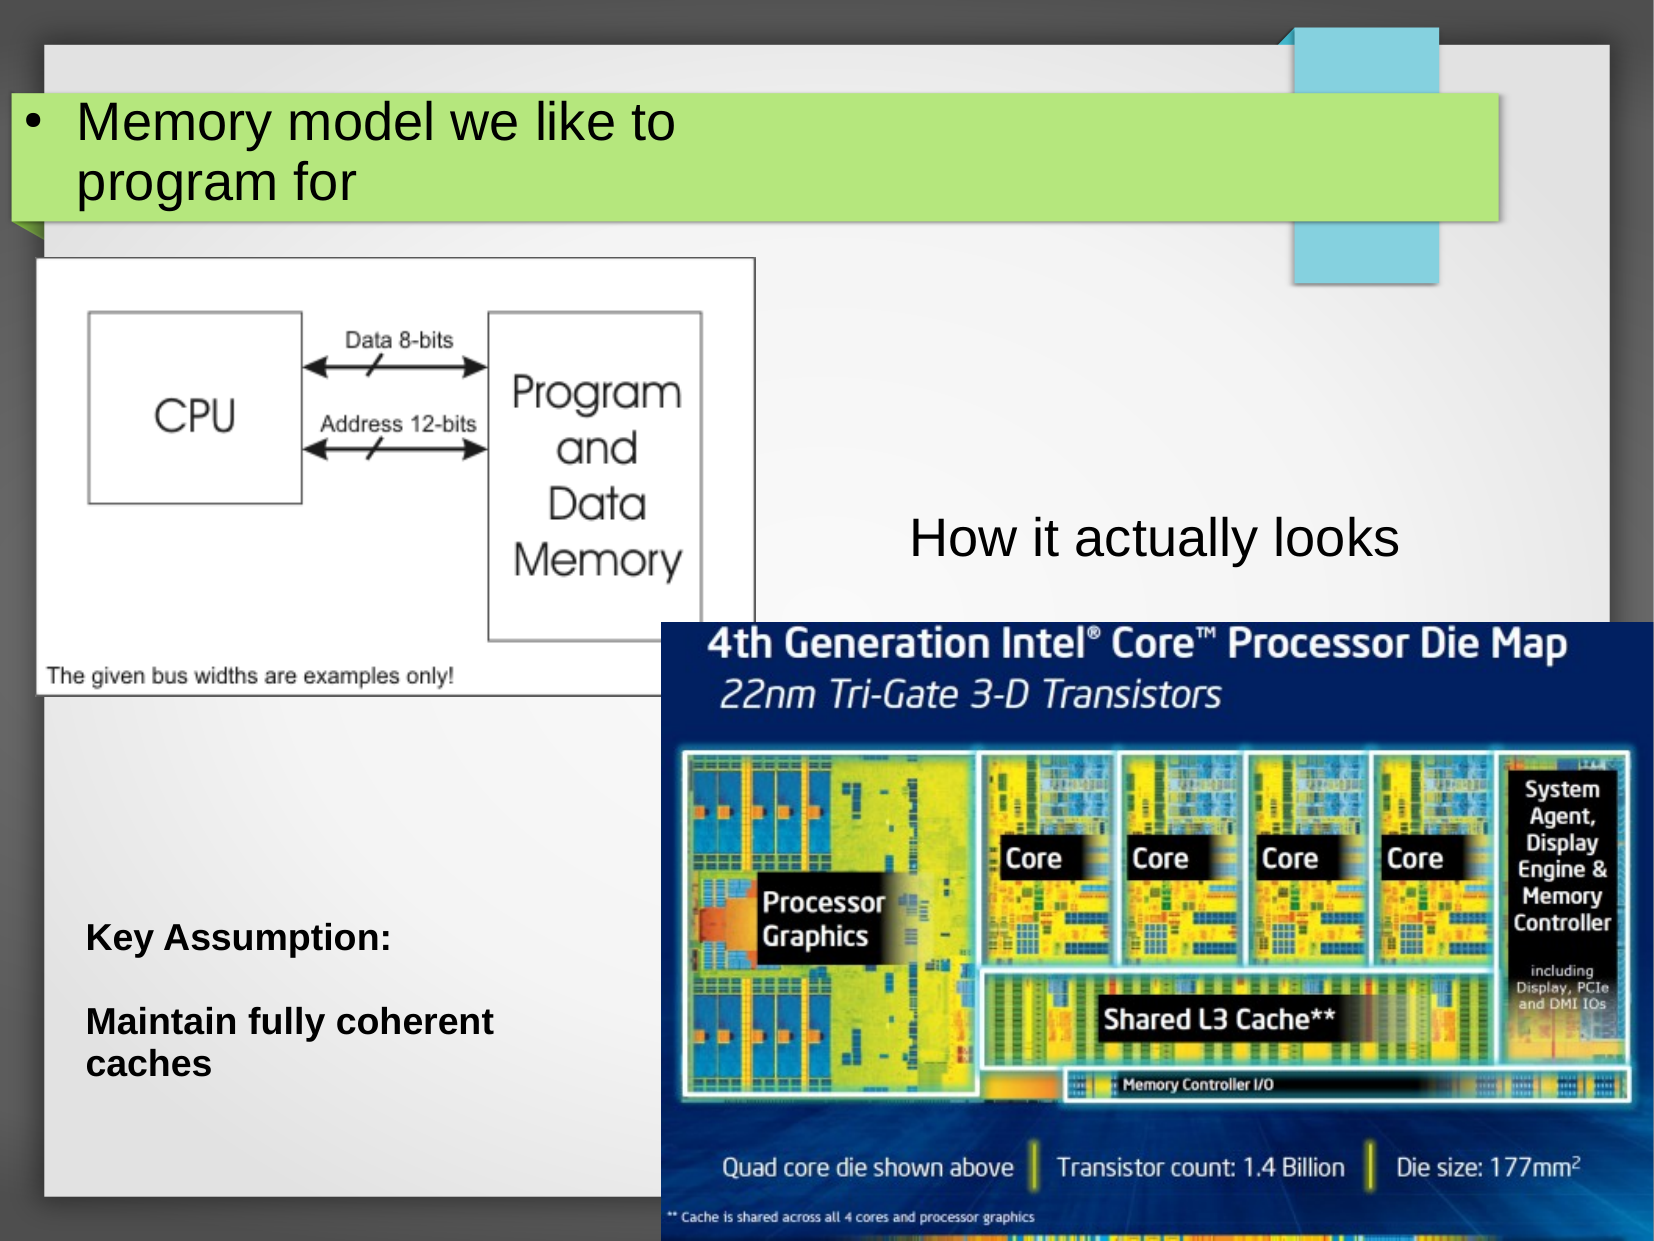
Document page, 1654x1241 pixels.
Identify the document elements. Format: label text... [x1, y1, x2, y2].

list Memory model we like to program for [6, 1, 733, 721]
list How it actually looks [838, 507, 1565, 622]
picture [0, 0, 1654, 1241]
text_box Key Assumption: Maintain fully coherent caches [70, 909, 638, 1093]
